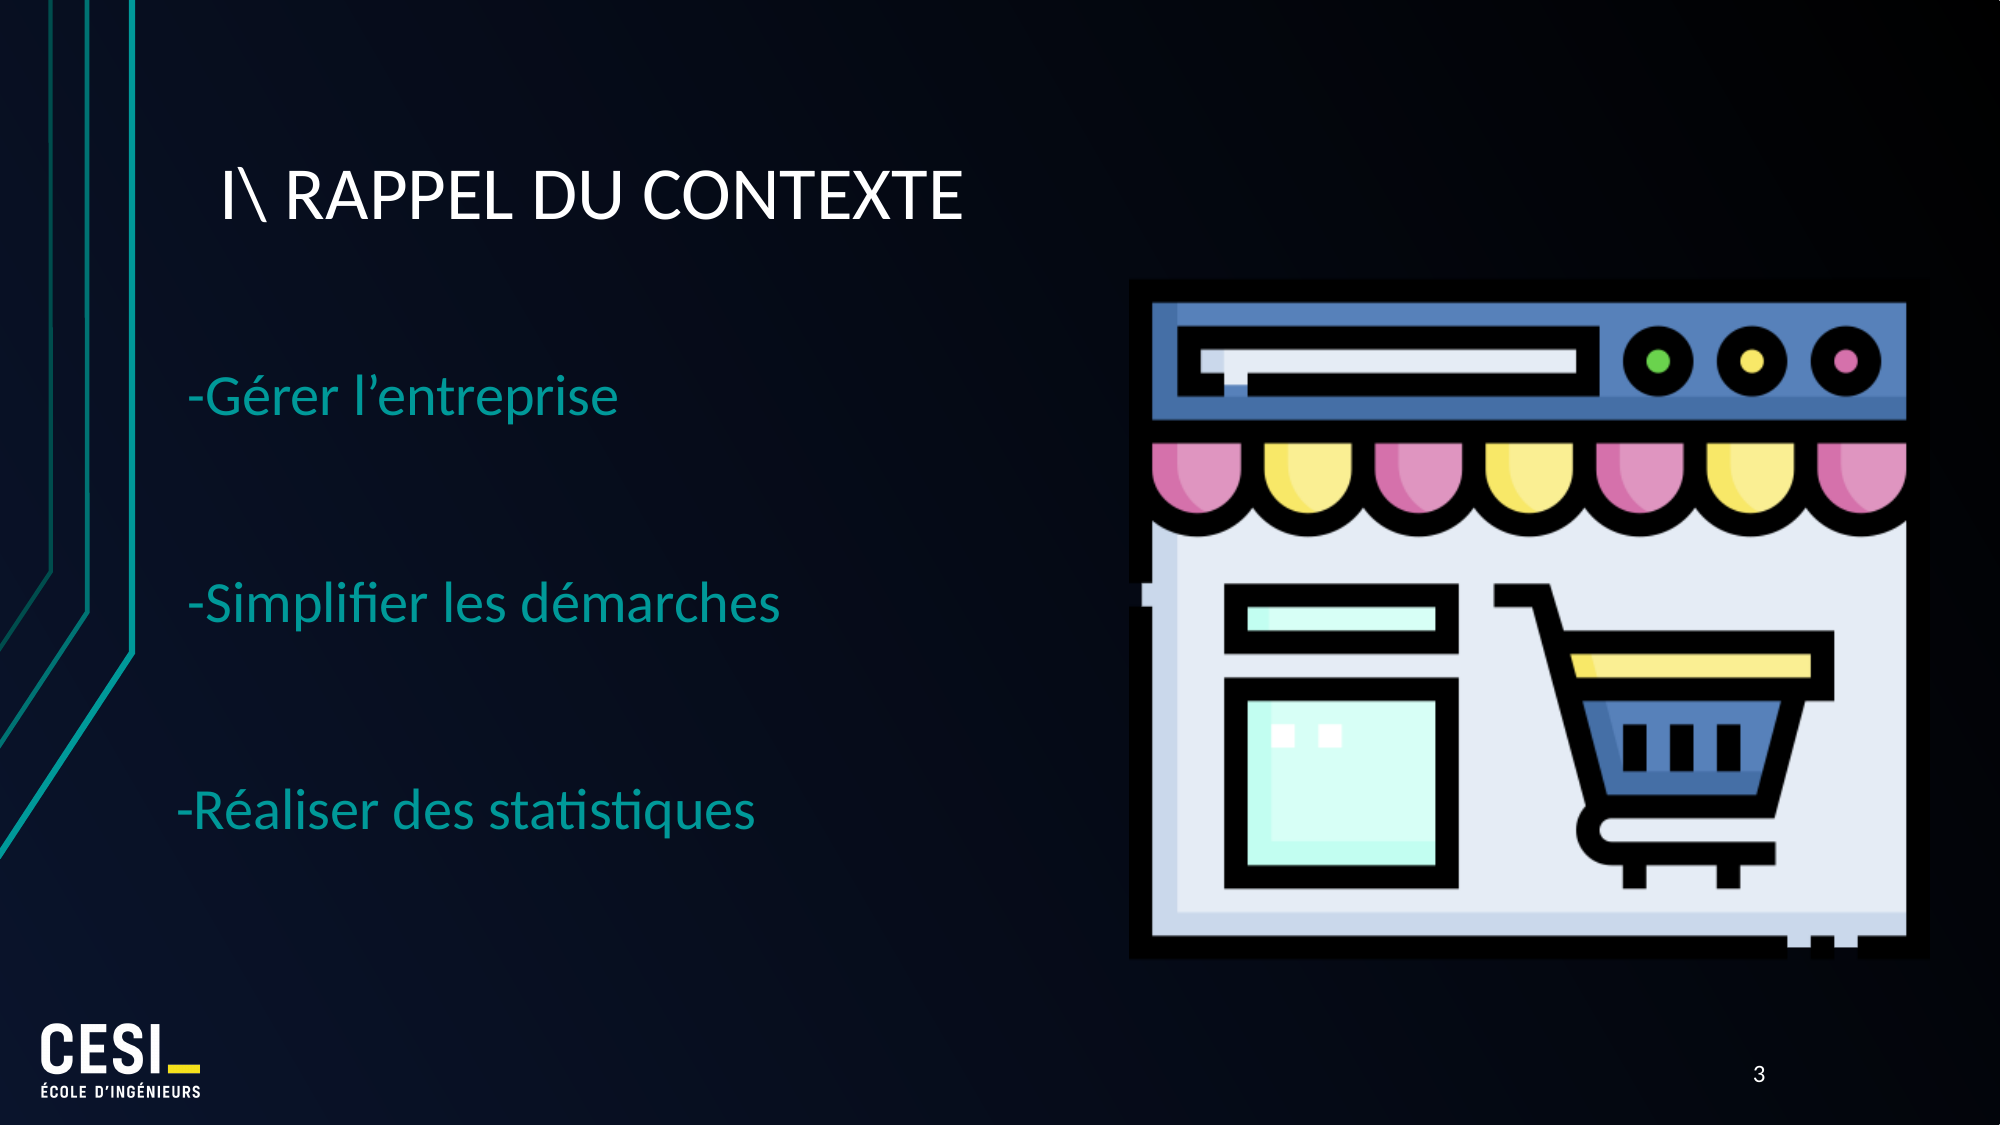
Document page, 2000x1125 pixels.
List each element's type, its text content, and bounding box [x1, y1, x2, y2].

text_box -Gérer l’entreprise [172, 349, 749, 436]
text_box ‹N°› [1732, 1042, 1900, 1103]
text_box -Réaliser des statistiques [161, 763, 808, 850]
picture [1129, 219, 1930, 1020]
text_box -Simplifier les démarches [172, 556, 820, 643]
picture [0, 940, 241, 1125]
title I\ RAPPEL DU CONTEXTE [199, 113, 1012, 246]
